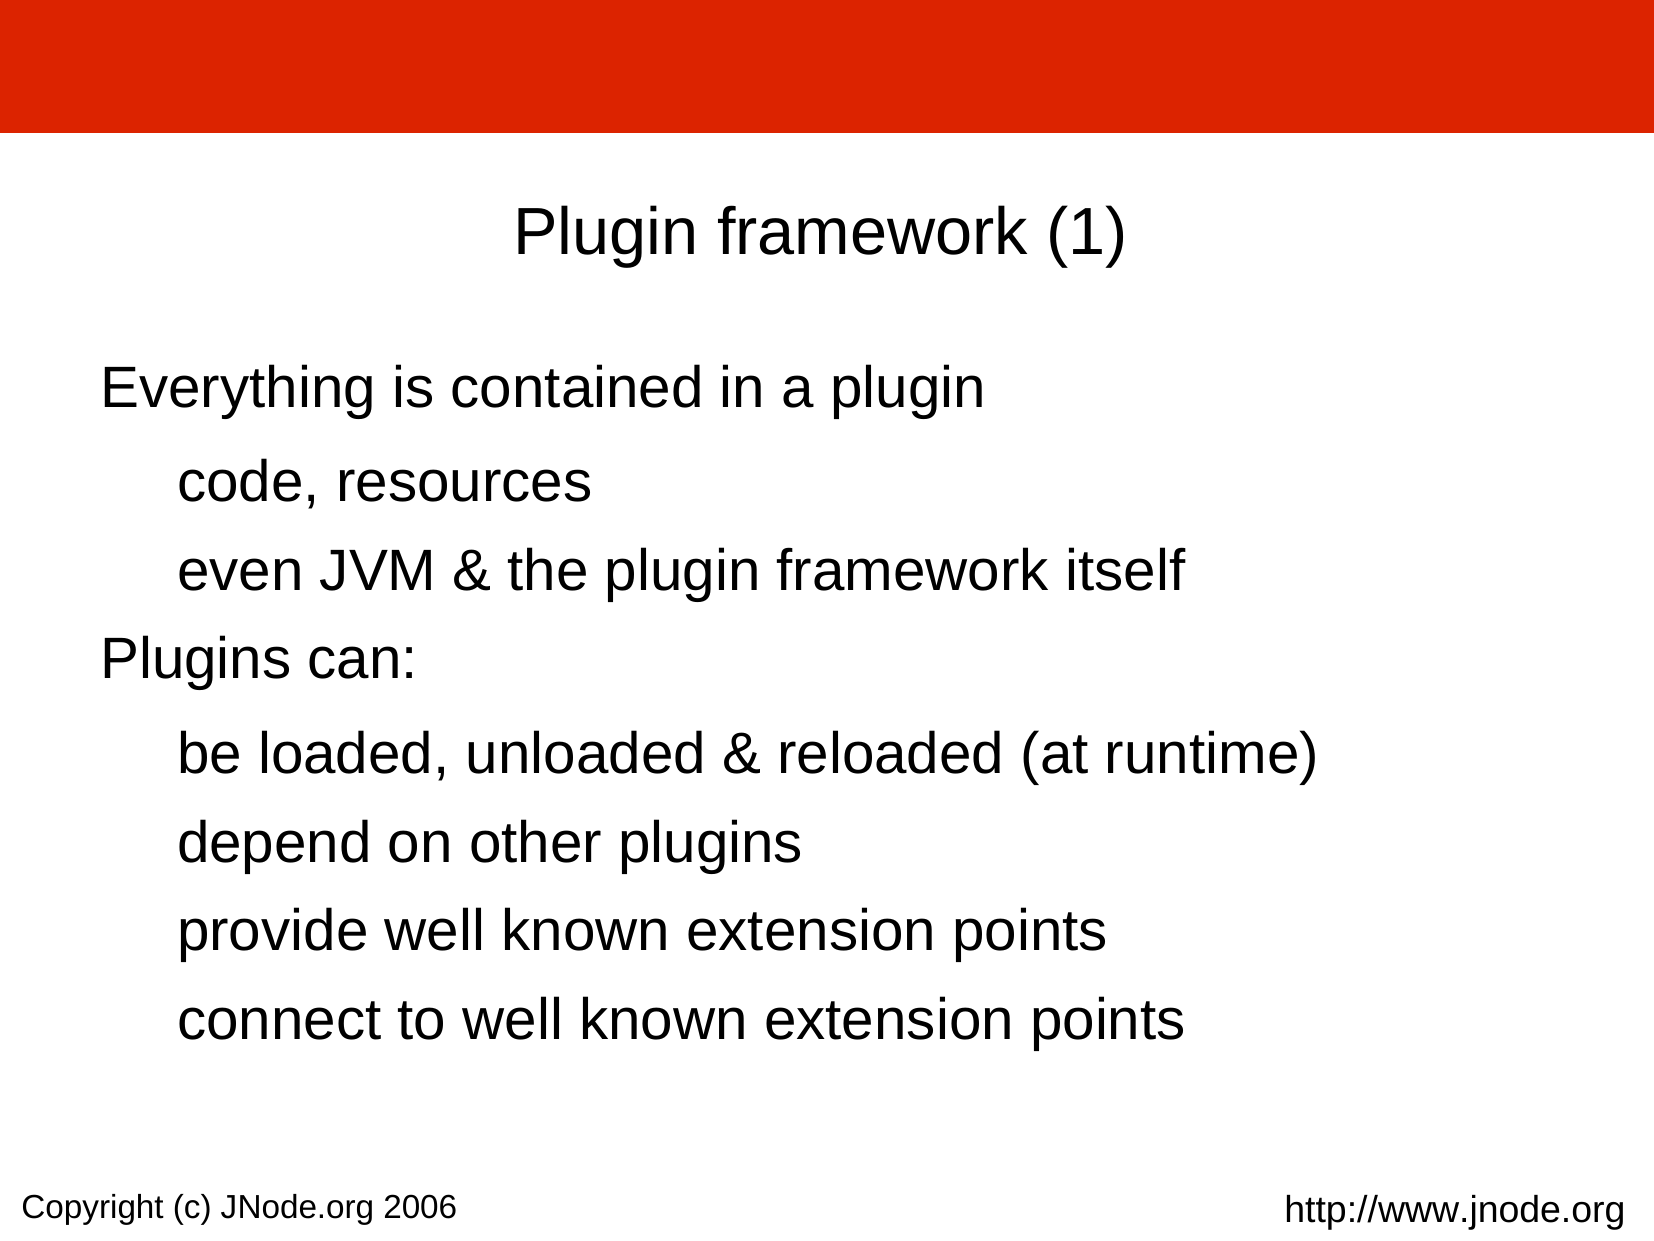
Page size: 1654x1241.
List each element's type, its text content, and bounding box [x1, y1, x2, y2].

title Plugin framework (1) [76, 147, 1565, 316]
list Everything is contained in a plugin code, resources even JVM & the plugin framework itself Plugins can: be loaded, unloaded & reloaded (at runtime) depend on other plugins provide well known extension points connect to well known extension points [82, 354, 1571, 1109]
